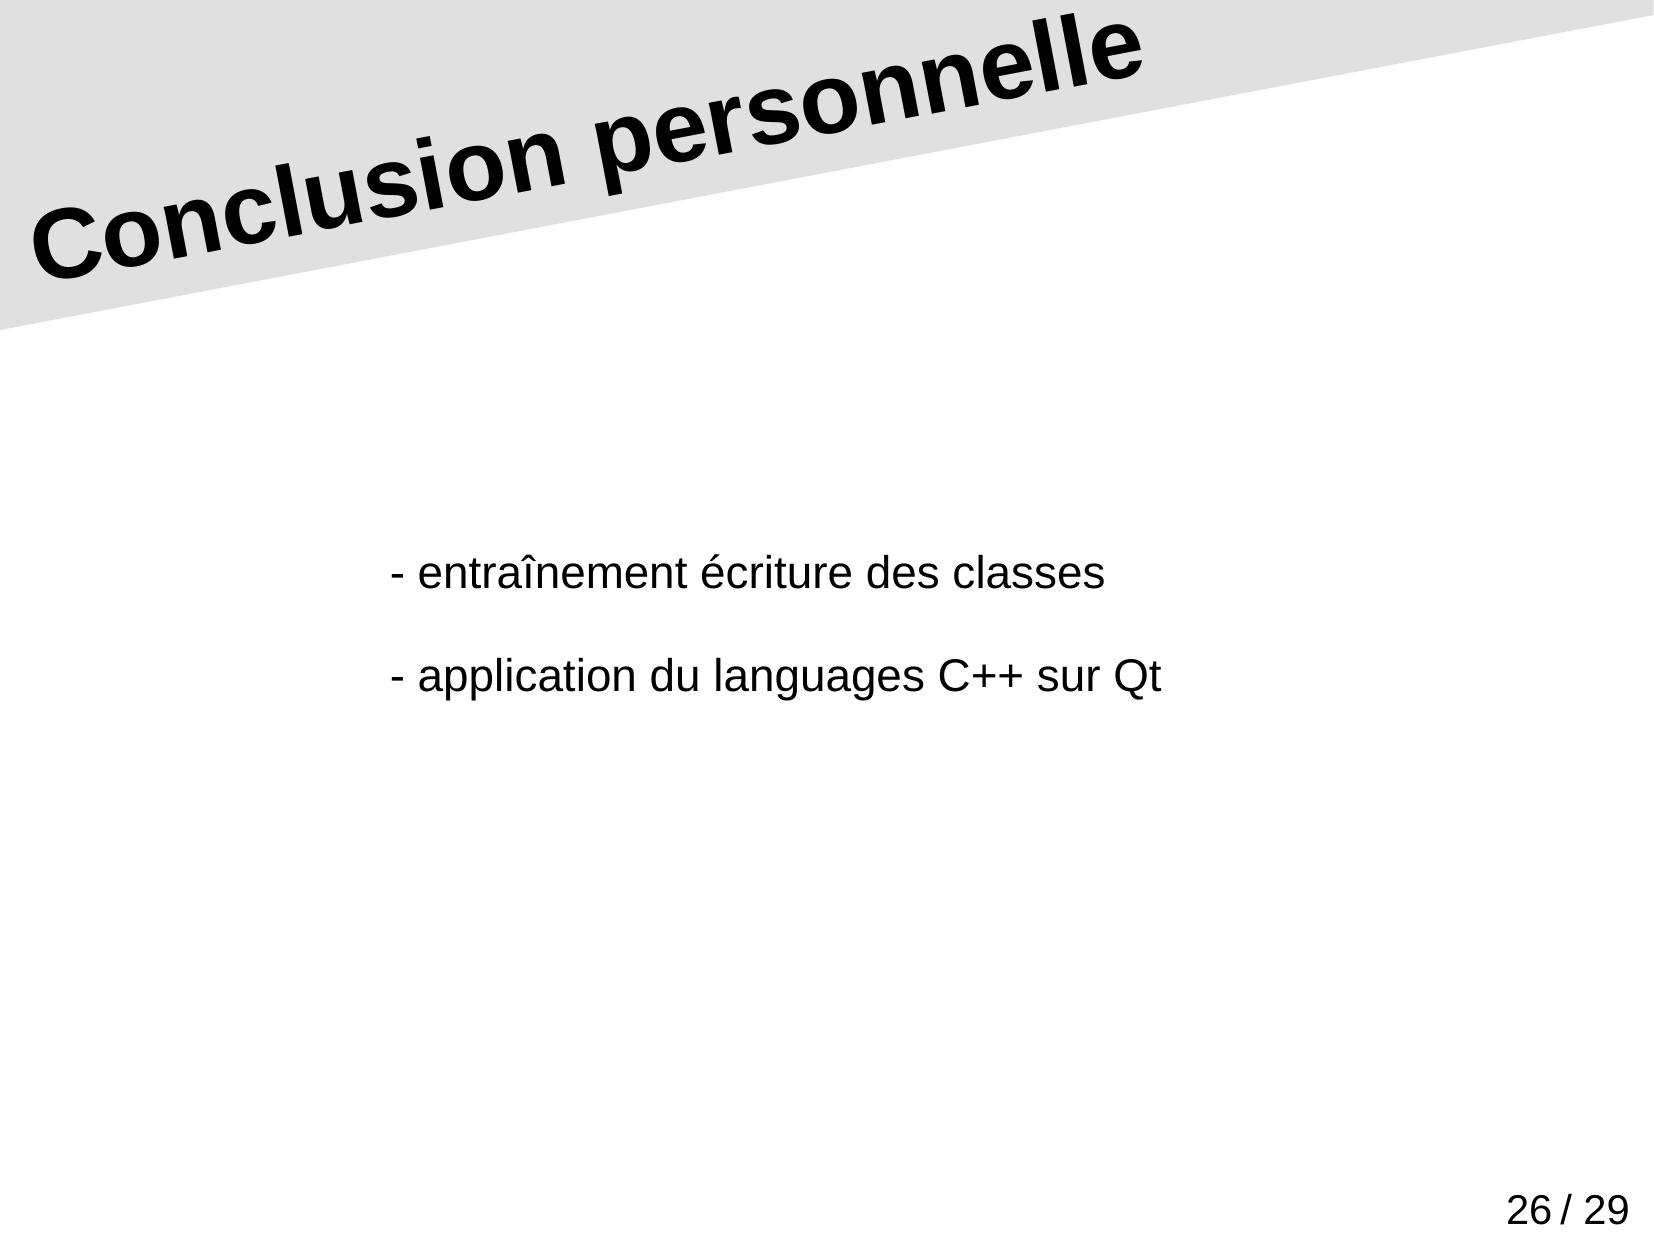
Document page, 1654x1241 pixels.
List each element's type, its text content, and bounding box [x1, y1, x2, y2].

text_box - entraînement écriture des classes - application du languages C++ sur Qt [375, 540, 1321, 709]
title Conclusion personnelle [11, 0, 1512, 353]
